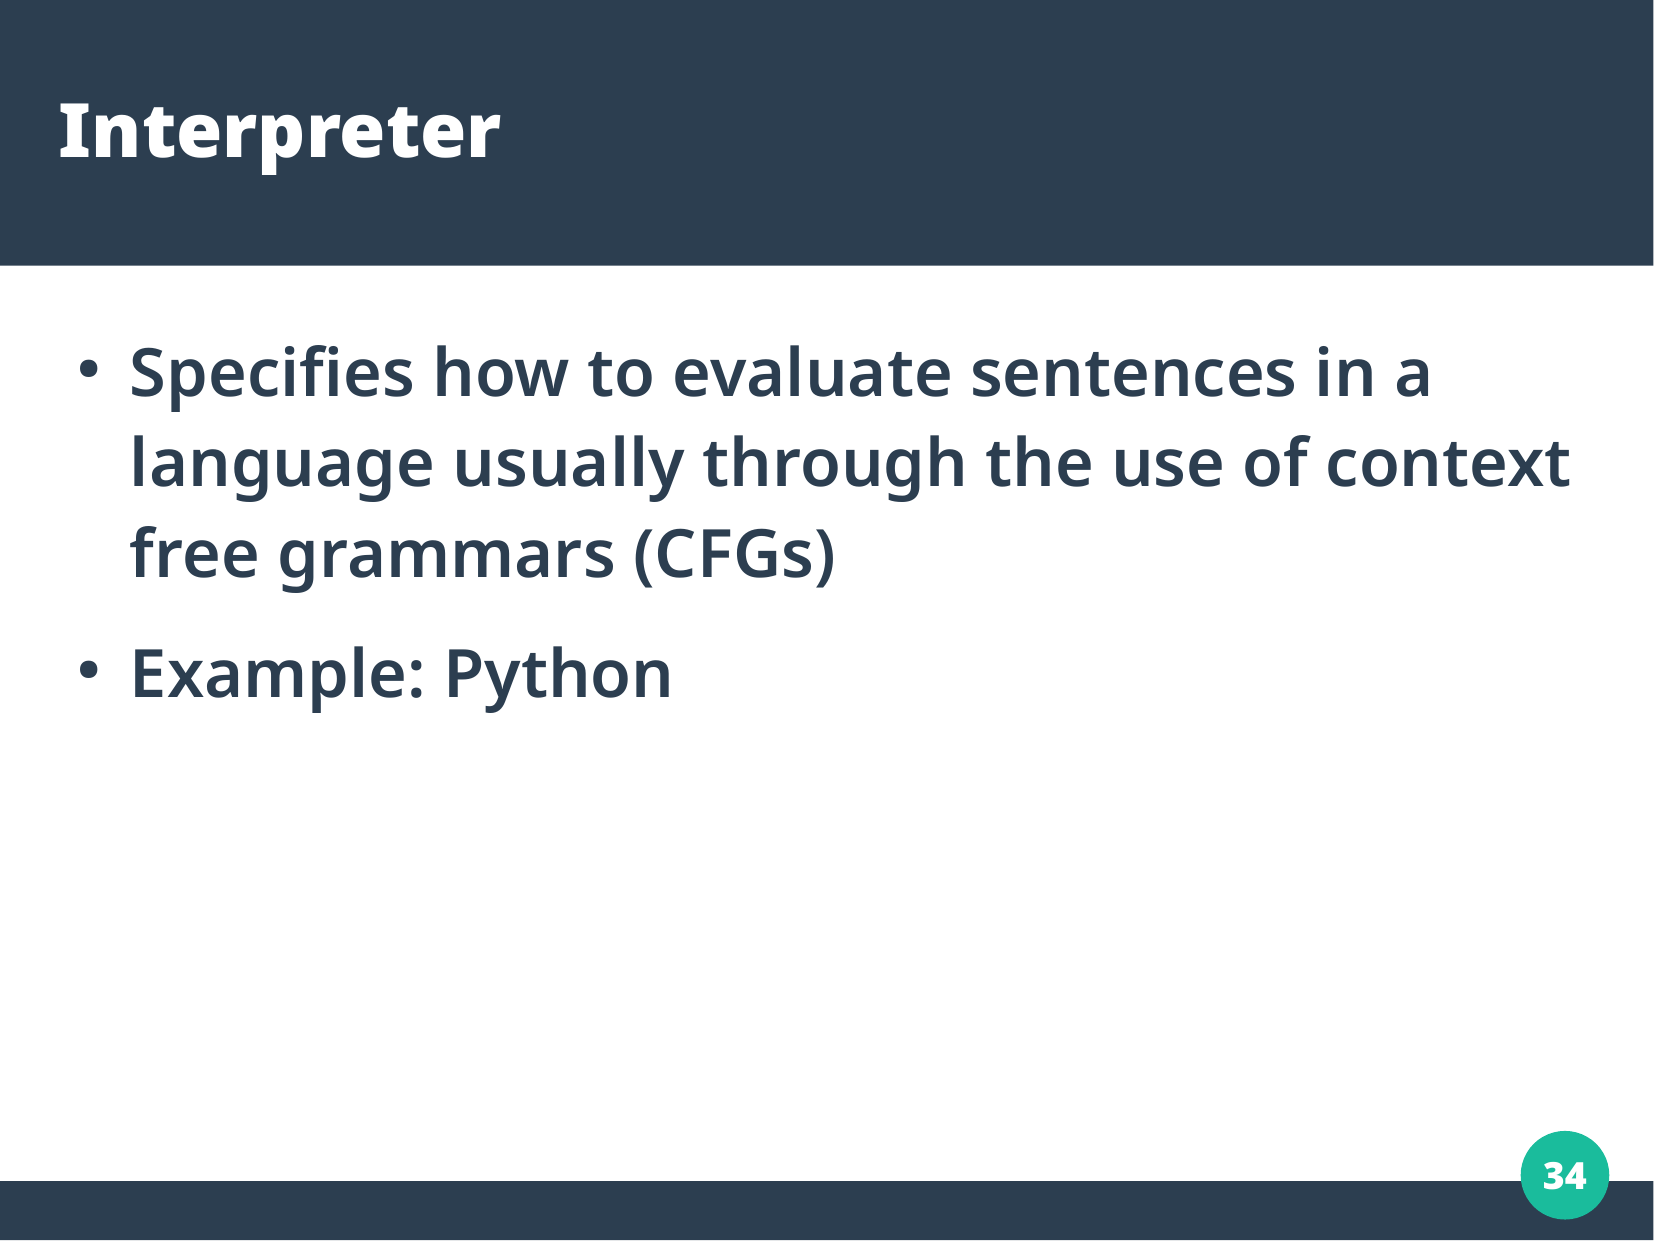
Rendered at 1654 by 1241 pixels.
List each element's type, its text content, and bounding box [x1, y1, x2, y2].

list Specifies how to evaluate sentences in a language usually through the use of context free grammars (CFGs) Example: Python [59, 324, 1595, 1152]
title Interpreter [59, 49, 1595, 207]
